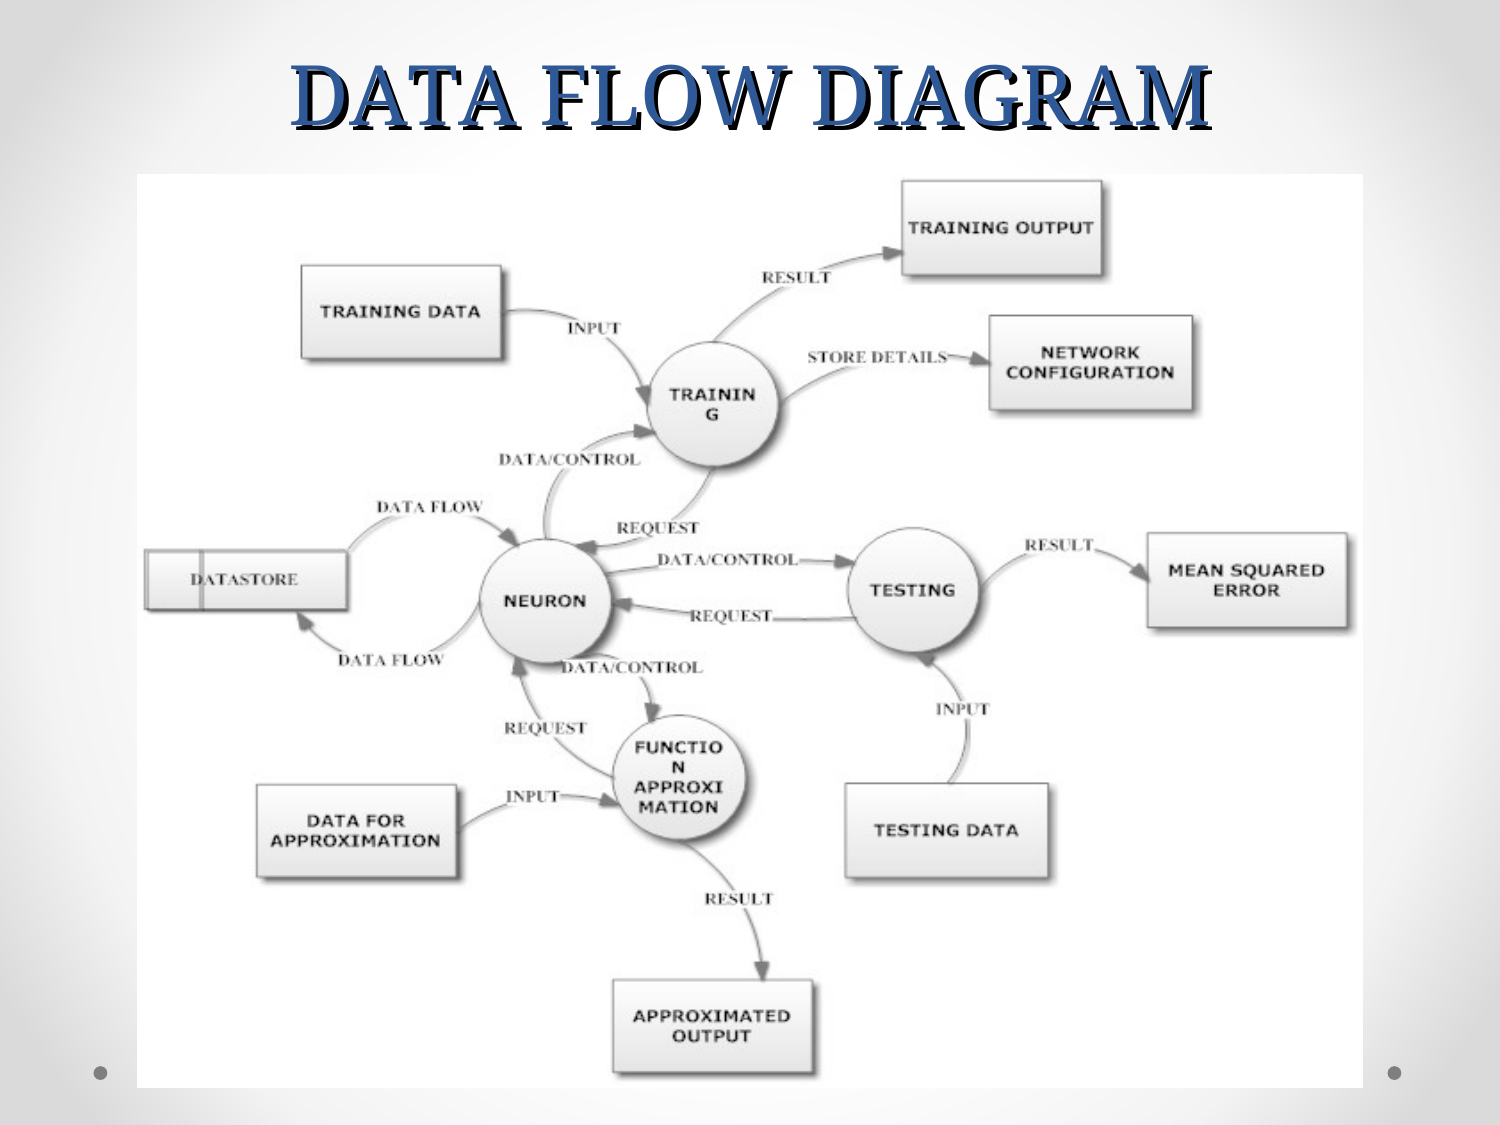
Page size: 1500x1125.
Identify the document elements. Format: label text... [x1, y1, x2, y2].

text_box [137, 174, 1363, 1088]
picture [0, 0, 1500, 1125]
title DATA FLOW DIAGRAM [75, 0, 1426, 150]
